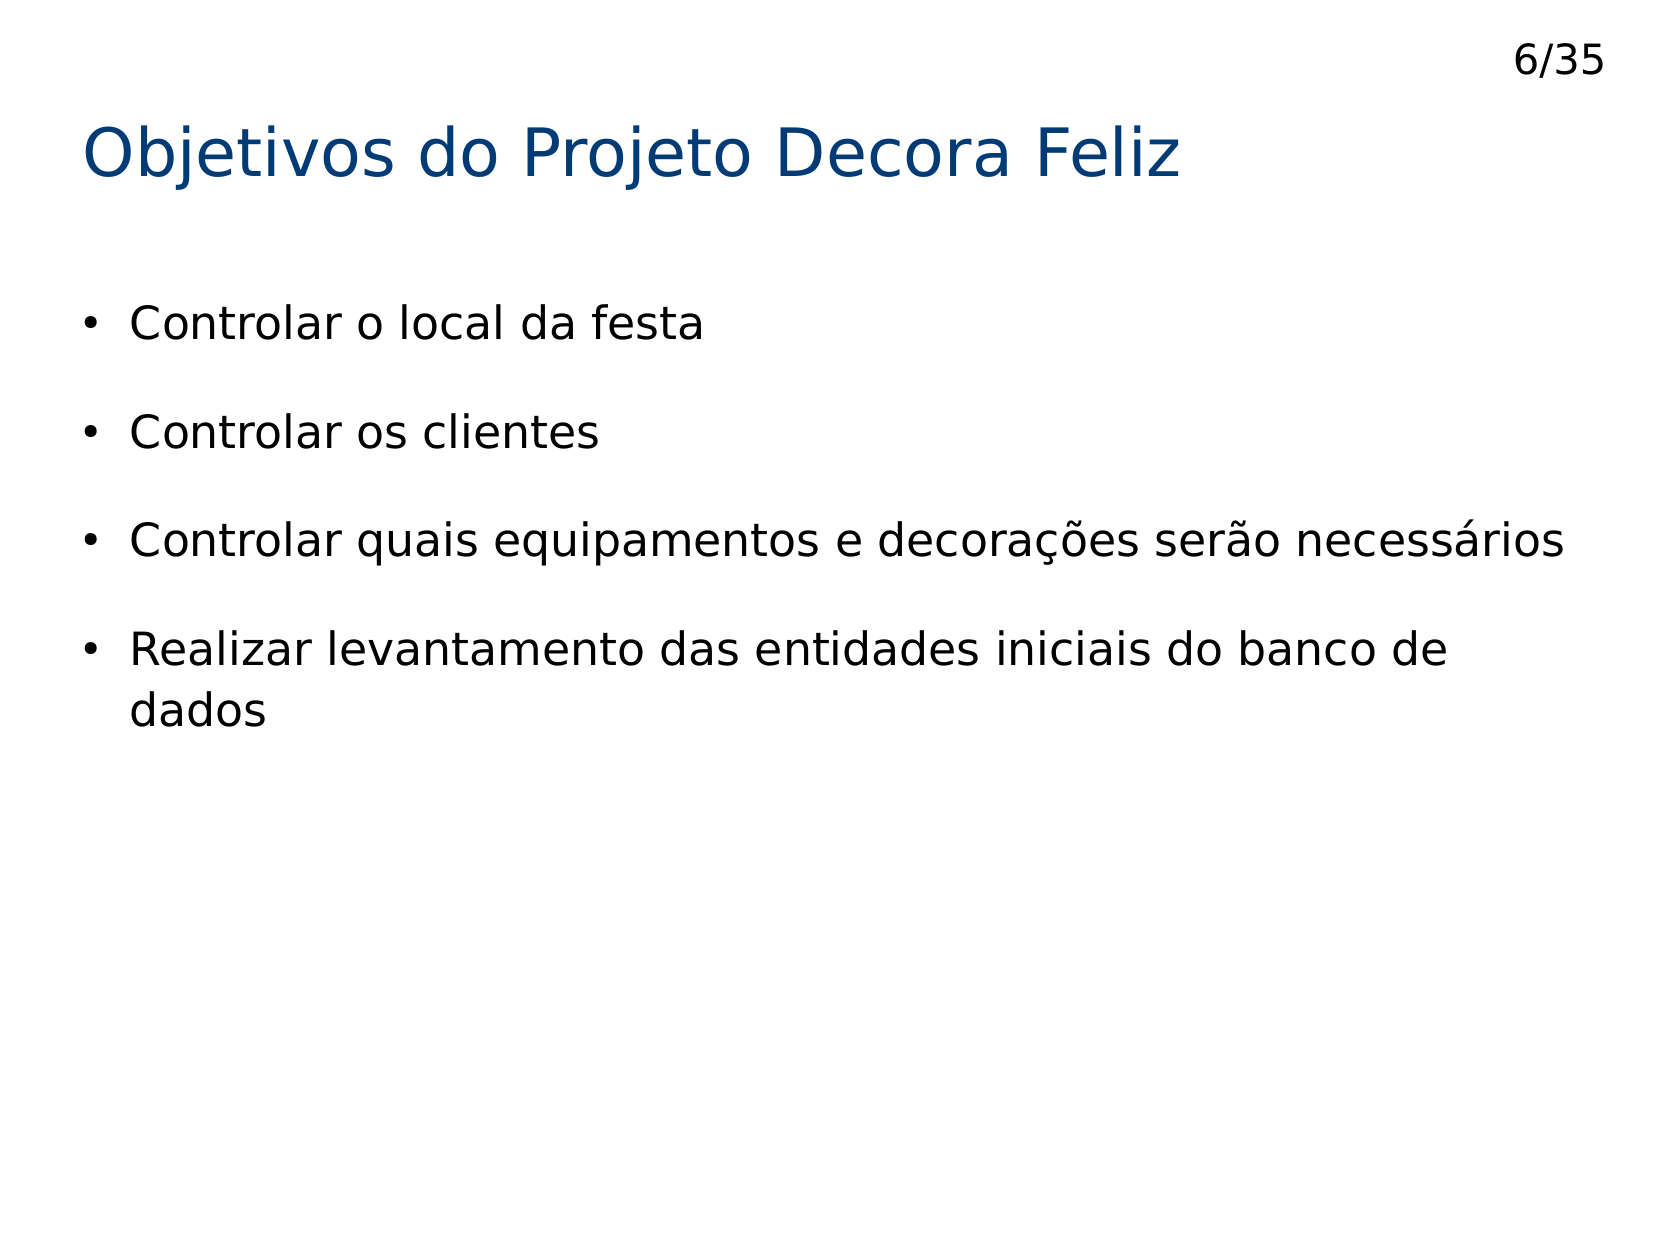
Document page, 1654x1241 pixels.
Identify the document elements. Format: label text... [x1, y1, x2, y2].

title Objetivos do Projeto Decora Feliz [82, 82, 1571, 224]
list Controlar o local da festa Controlar os clientes Controlar quais equipamentos e decorações serão necessários Realizar levantamento das entidades iniciais do banco de dados [82, 289, 1571, 1108]
